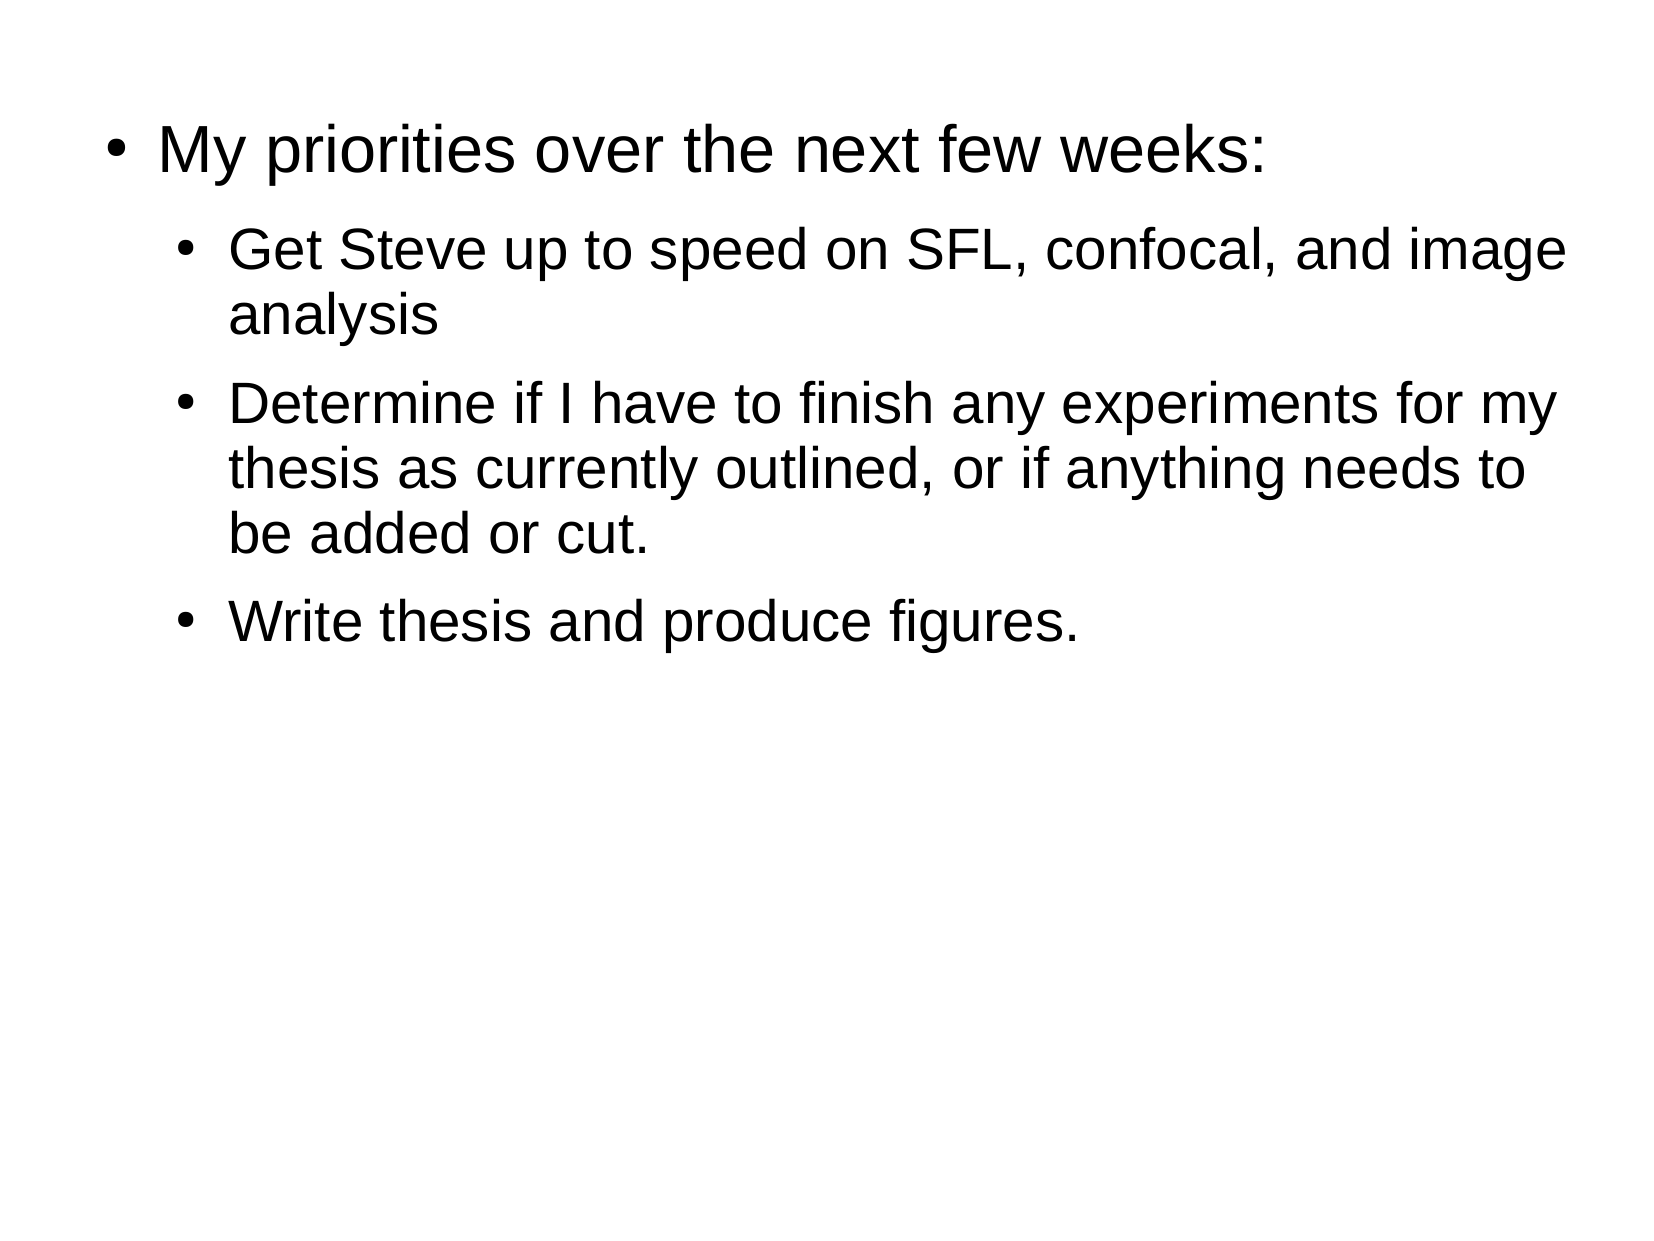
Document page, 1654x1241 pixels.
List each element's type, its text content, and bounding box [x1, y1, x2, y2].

list My priorities over the next few weeks: Get Steve up to speed on SFL, confocal, and image analysis Determine if I have to finish any experiments for my thesis as currently outlined, or if anything needs to be added or cut. Write thesis and produce figures. [86, 112, 1576, 1094]
